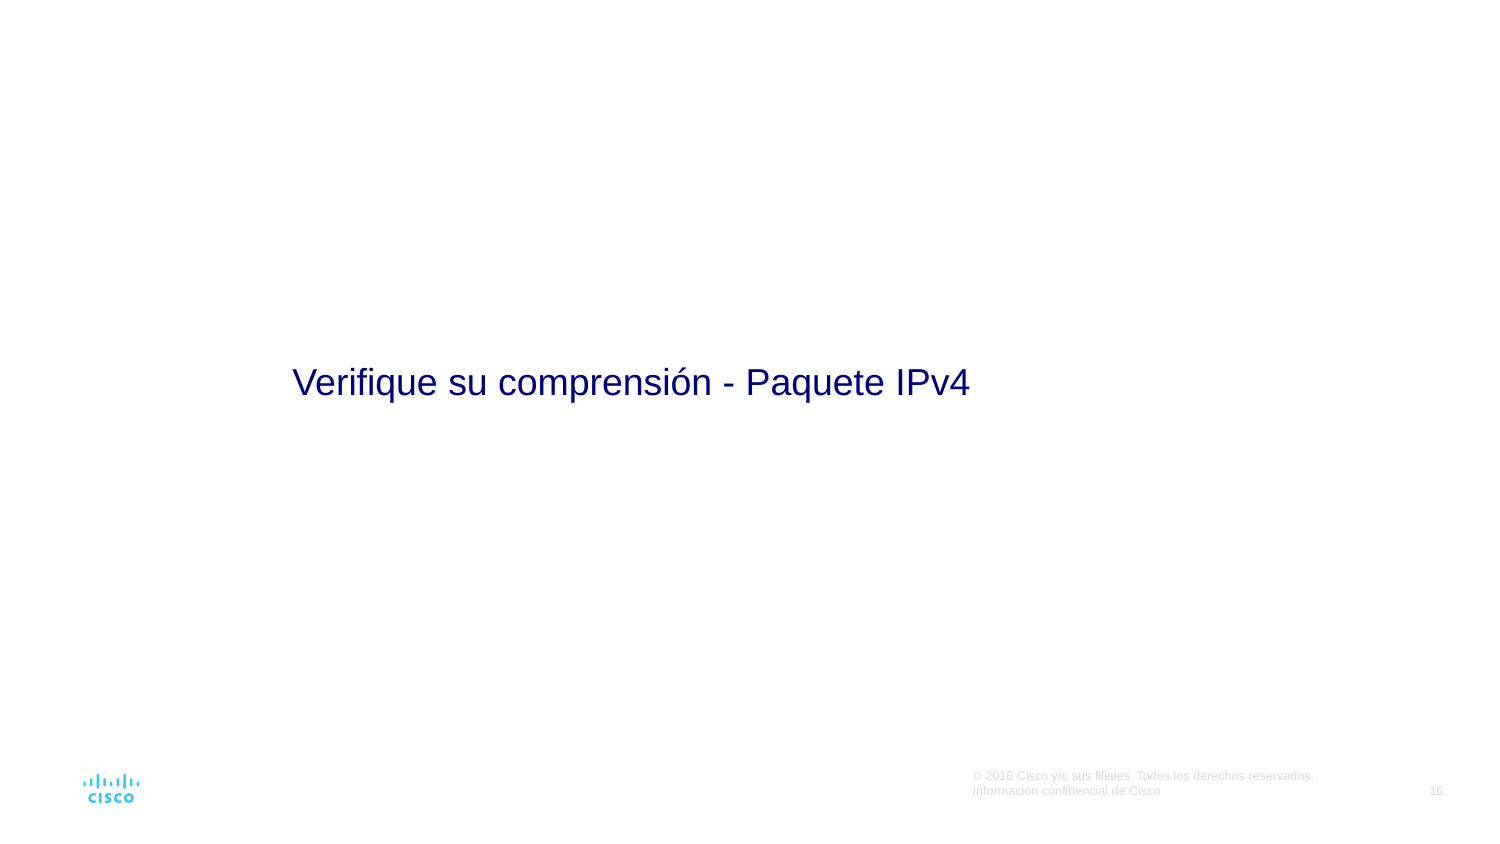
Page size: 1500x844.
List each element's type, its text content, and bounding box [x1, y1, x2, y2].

text_box Verifique su comprensión - Paquete IPv4 [277, 354, 1152, 425]
